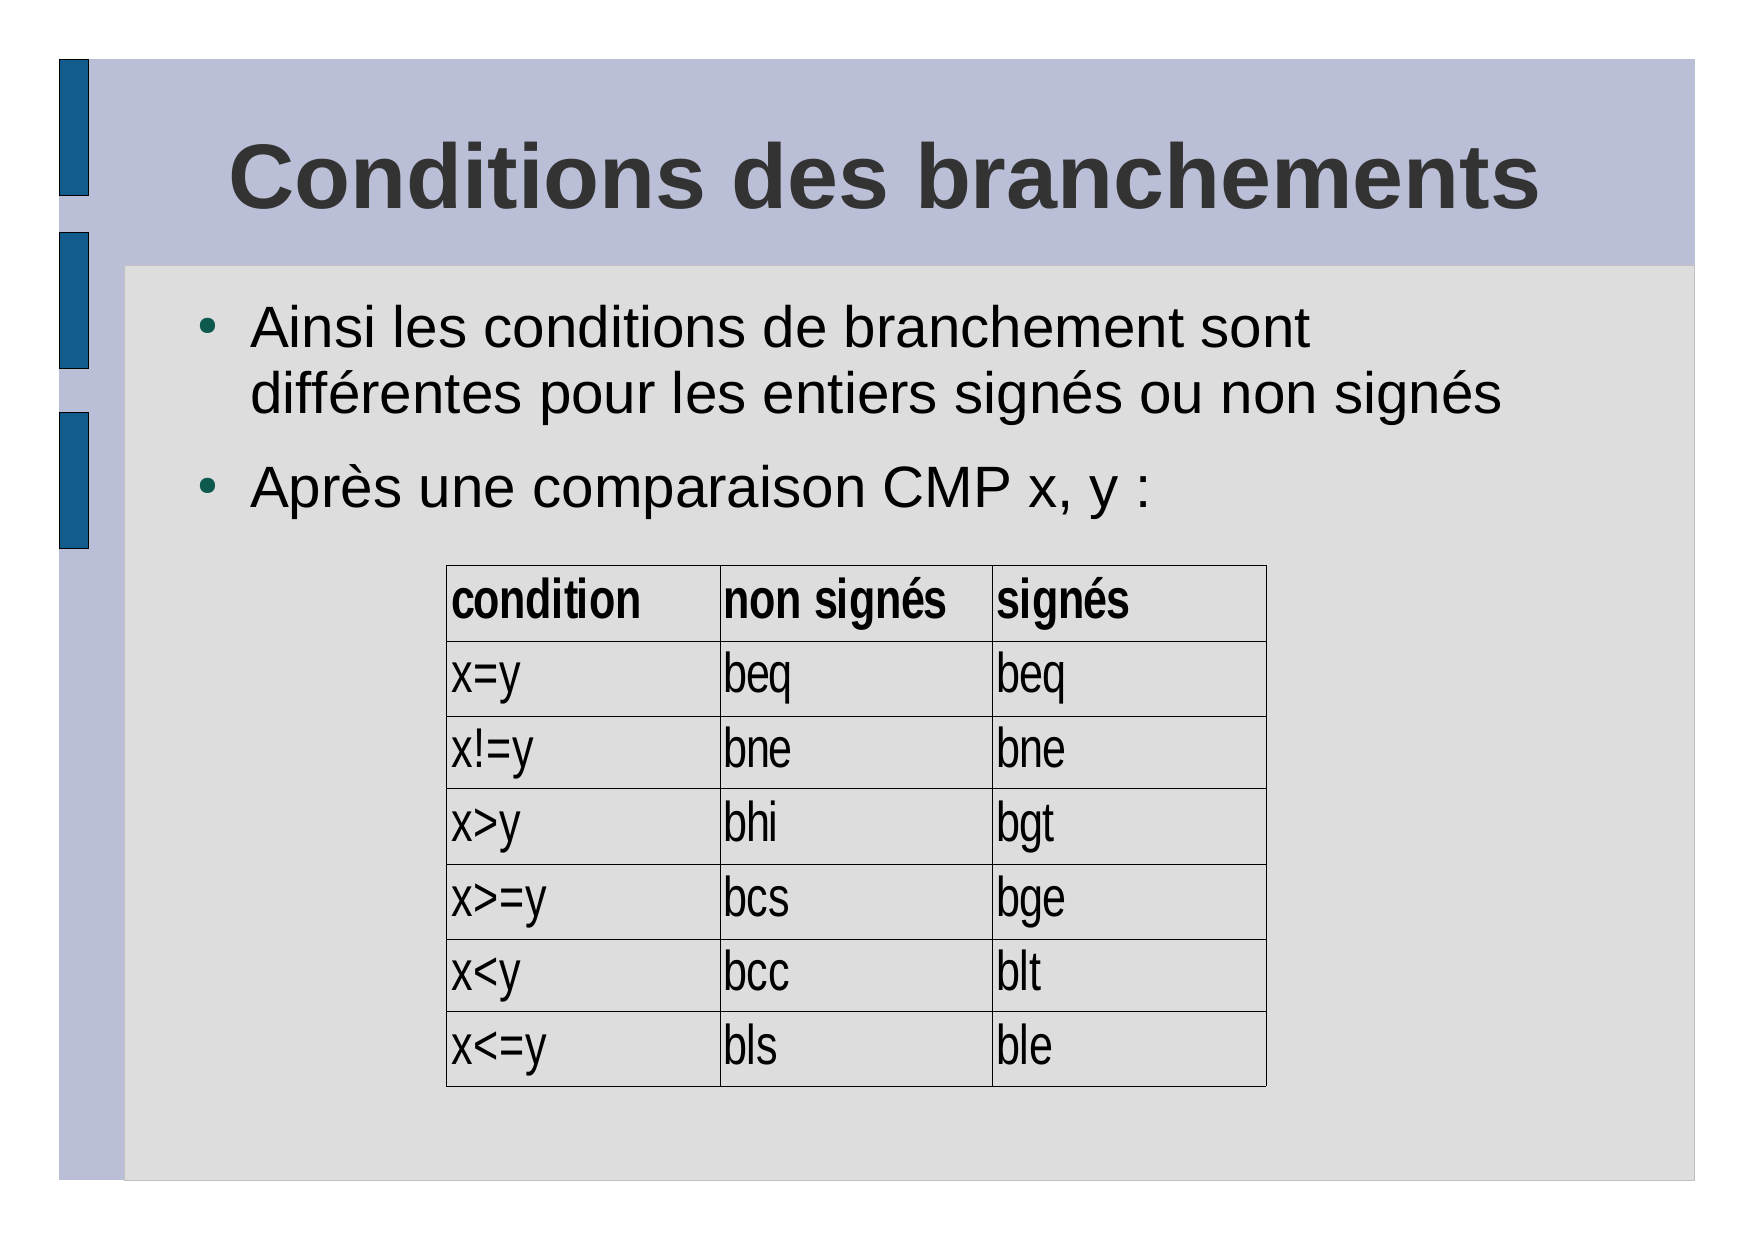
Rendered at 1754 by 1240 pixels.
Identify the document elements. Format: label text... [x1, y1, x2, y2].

title Conditions des branchements [118, 88, 1654, 266]
list Ainsi les conditions de branchement sont différentes pour les entiers signés ou non signés Après une comparaison CMP x, y : [179, 295, 1577, 1093]
chart [442, 561, 1270, 1093]
